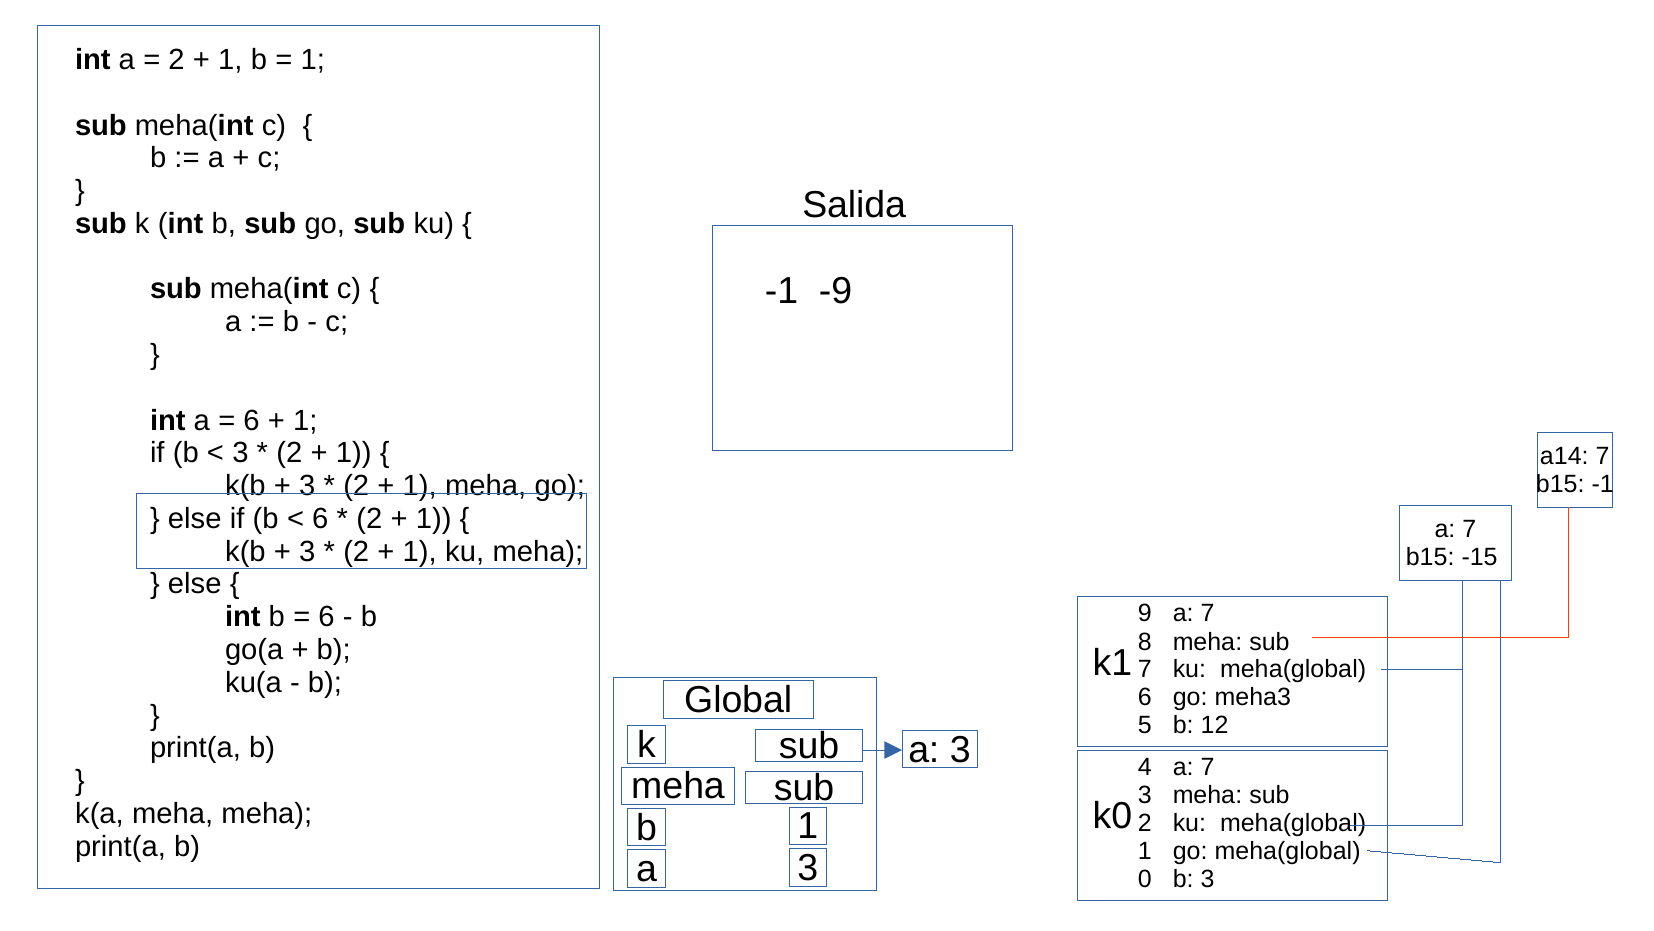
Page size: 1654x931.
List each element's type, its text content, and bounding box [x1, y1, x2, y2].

text_box a: 7 b15: -15 [1399, 505, 1512, 581]
text_box 4 a: 7 3 meha: sub 2 ku: meha(global) 1 go: meha(global) 0 b: 3 [1123, 747, 1382, 901]
text_box a: 3 [902, 730, 978, 768]
text_box 1 [789, 807, 827, 845]
text_box b [627, 808, 666, 846]
text_box k0 [1077, 787, 1123, 845]
text_box sub [745, 771, 863, 804]
text_box meha [621, 767, 735, 805]
text_box 3 [789, 848, 827, 887]
text_box 9 a: 7 8 meha: sub 7 ku: meha(global) 6 go: meha3 5 b: 12 [1123, 591, 1382, 747]
text_box Salida [787, 175, 921, 233]
text_box sub [755, 729, 863, 762]
text_box -1 -9 [750, 262, 868, 320]
text_box a [627, 849, 666, 888]
text_box k [627, 725, 666, 764]
text_box Global [663, 680, 814, 719]
subtitle int a = 2 + 1, b = 1; sub meha(int c) { b := a + c; } sub k (int b, sub go, sub ku) { sub meha(int c) { a := b - c; } int a = 6 + 1; if (b < 3 * (2 + 1)) { k(b + 3 * (2 + 1), meha, go); } else if (b < 6 * (2 + 1)) { k(b + 3 * (2 + 1), ku, meha); } else { int b = 6 - b go(a + b); ku(a - b); } print(a, b) } k(a, meha, meha); print(a, b) [75, 43, 638, 863]
text_box a14: 7 b15: -1 [1537, 432, 1613, 508]
text_box k1 [1077, 634, 1123, 691]
